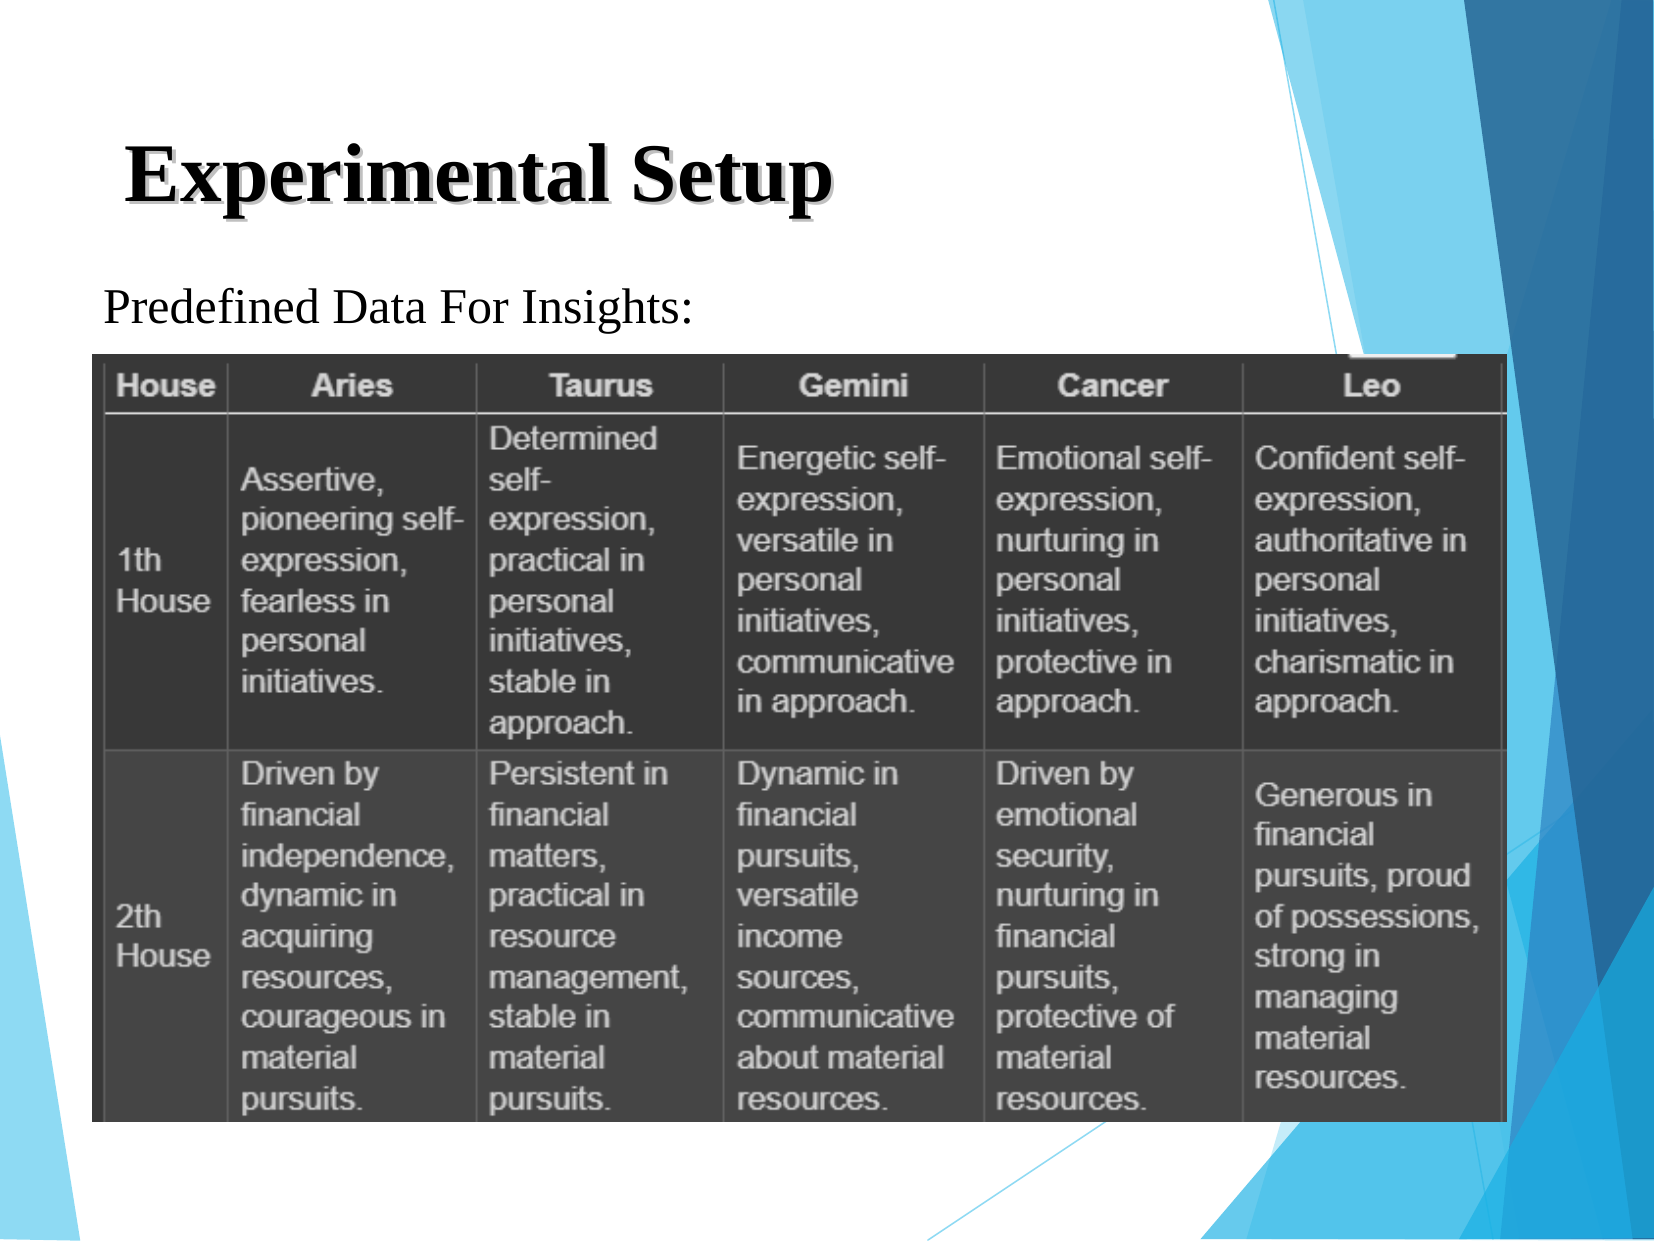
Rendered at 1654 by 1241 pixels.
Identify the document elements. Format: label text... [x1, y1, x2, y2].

picture [92, 354, 1507, 1123]
text_box Experimental Setup [110, 110, 1583, 350]
text_box Predefined Data For Insights: [88, 265, 1515, 1093]
